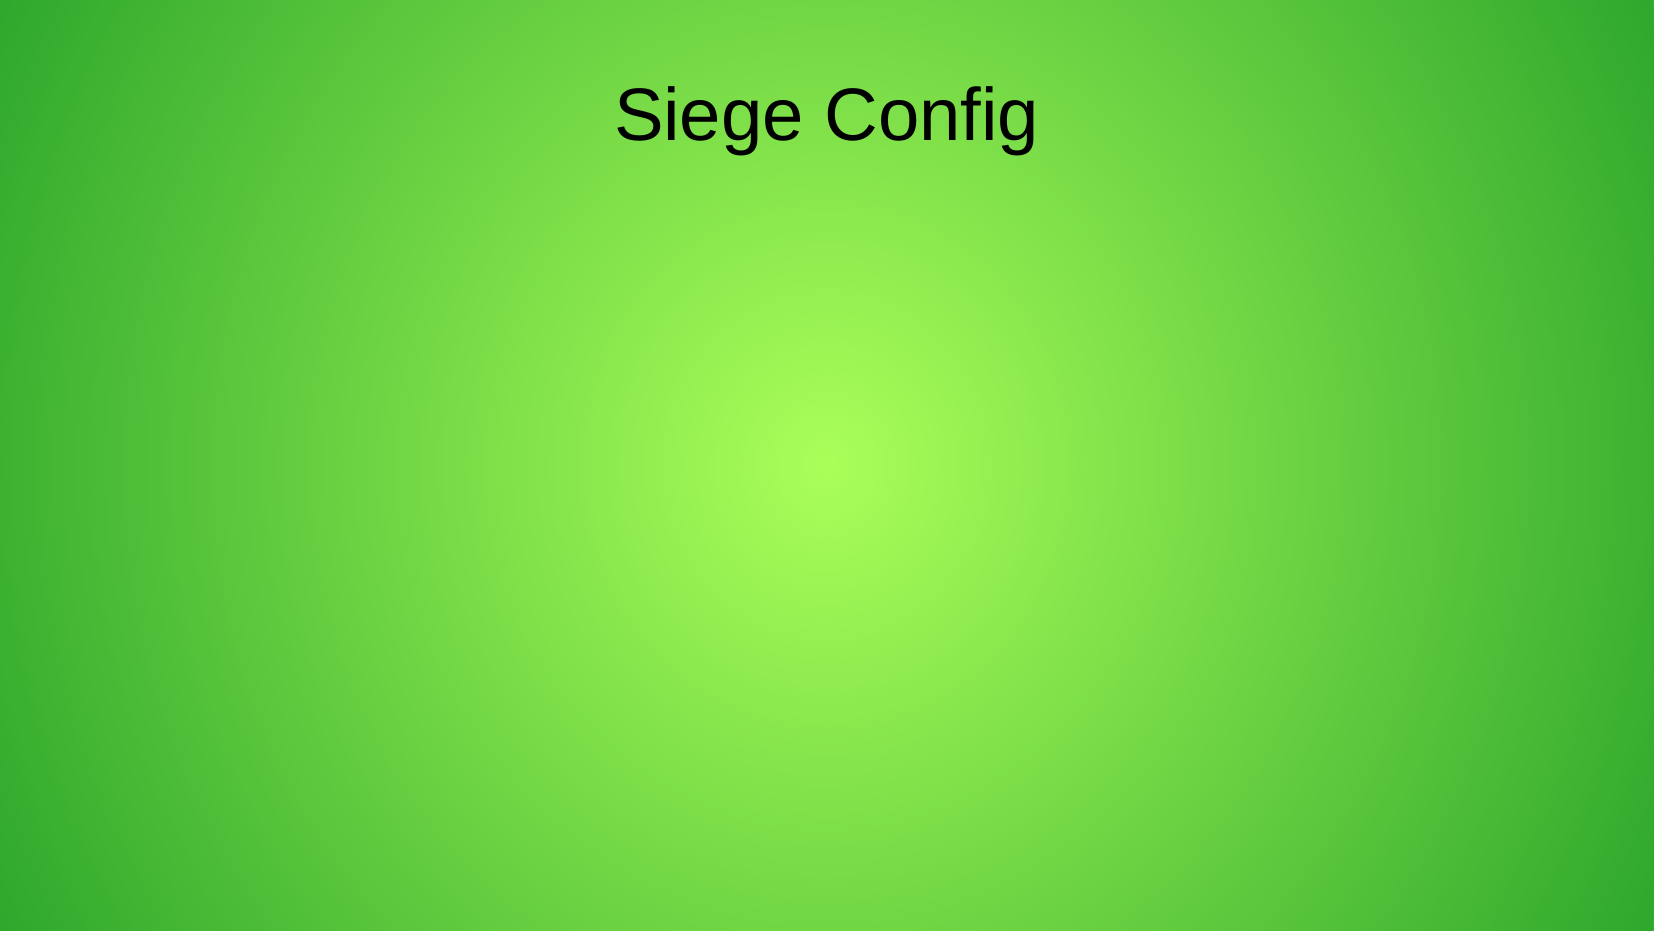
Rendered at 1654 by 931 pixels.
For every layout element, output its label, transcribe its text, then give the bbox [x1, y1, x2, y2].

title Siege Config [82, 37, 1571, 193]
